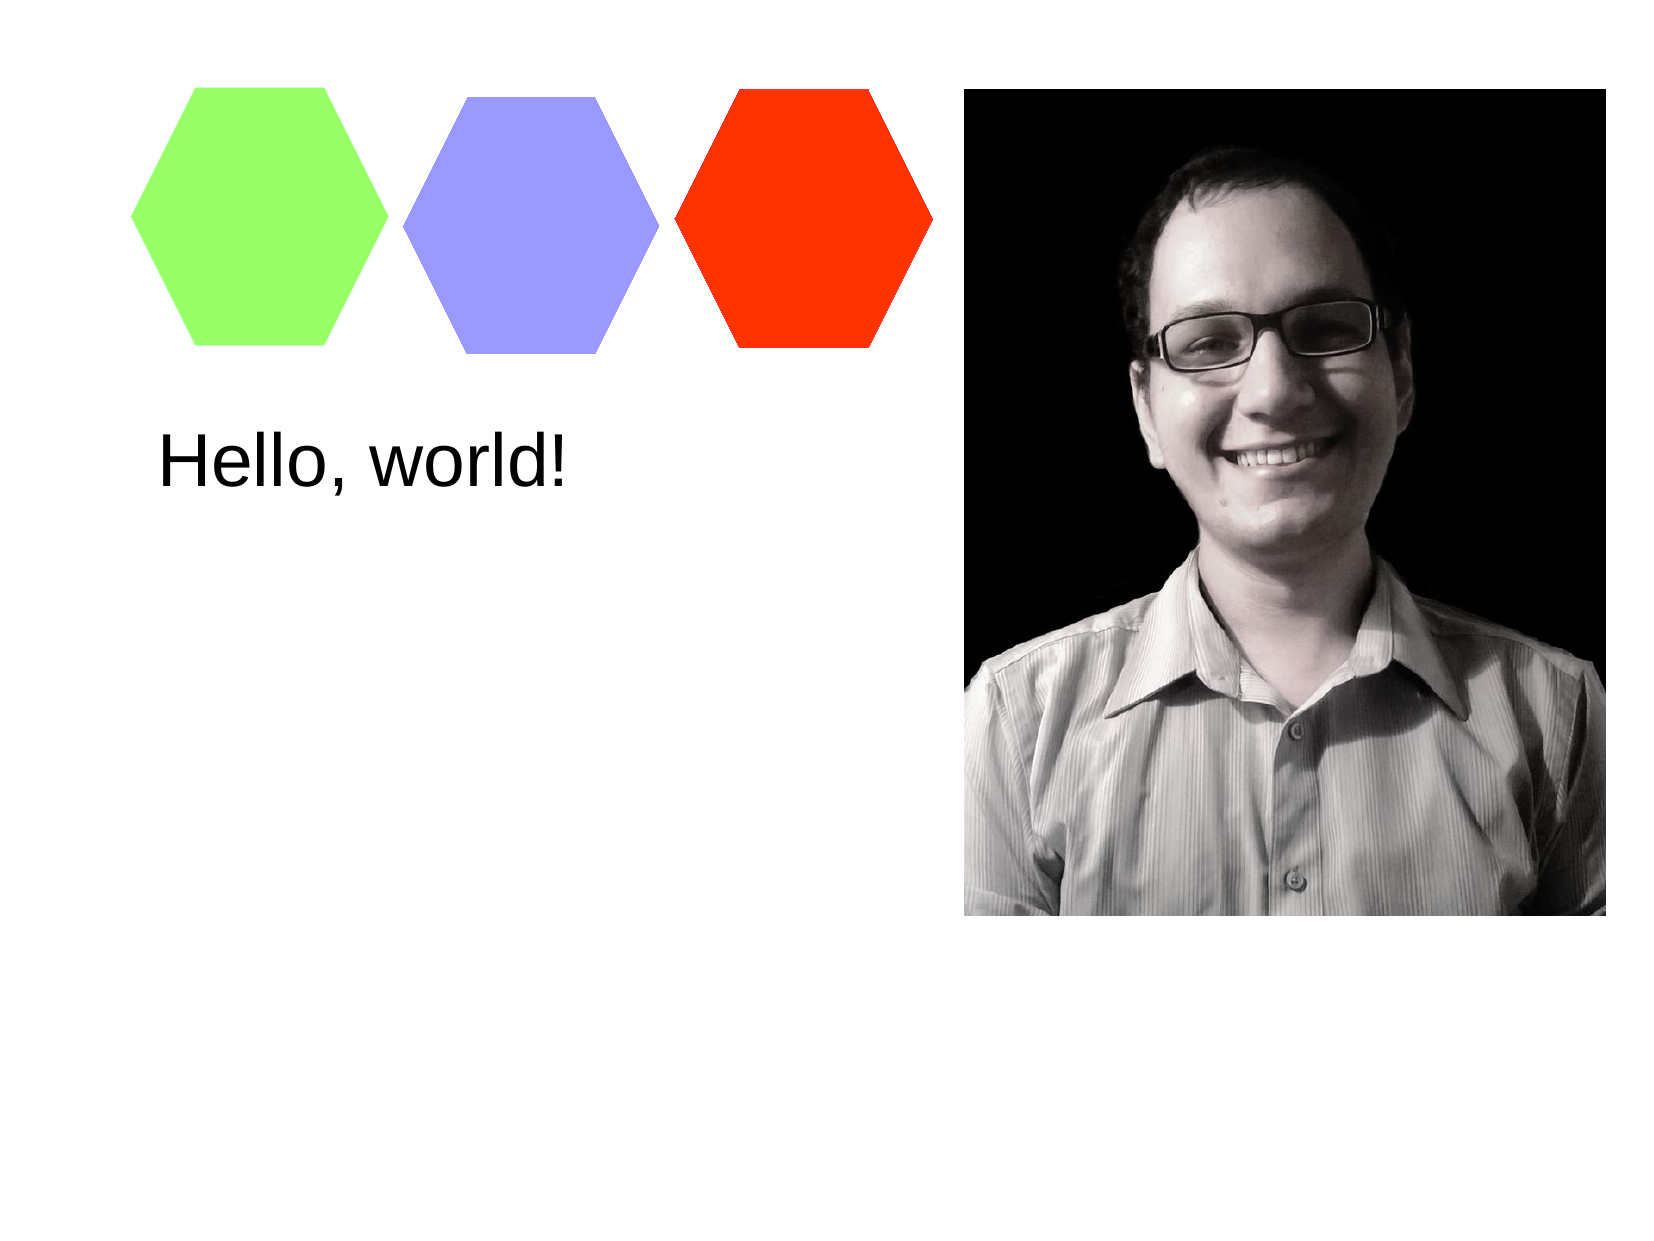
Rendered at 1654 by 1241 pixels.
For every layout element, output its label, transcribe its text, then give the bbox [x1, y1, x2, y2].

text_box [674, 89, 933, 348]
picture [964, 89, 1606, 916]
text_box Hello, world! [142, 411, 586, 511]
text_box [130, 87, 389, 346]
text_box [402, 96, 661, 355]
